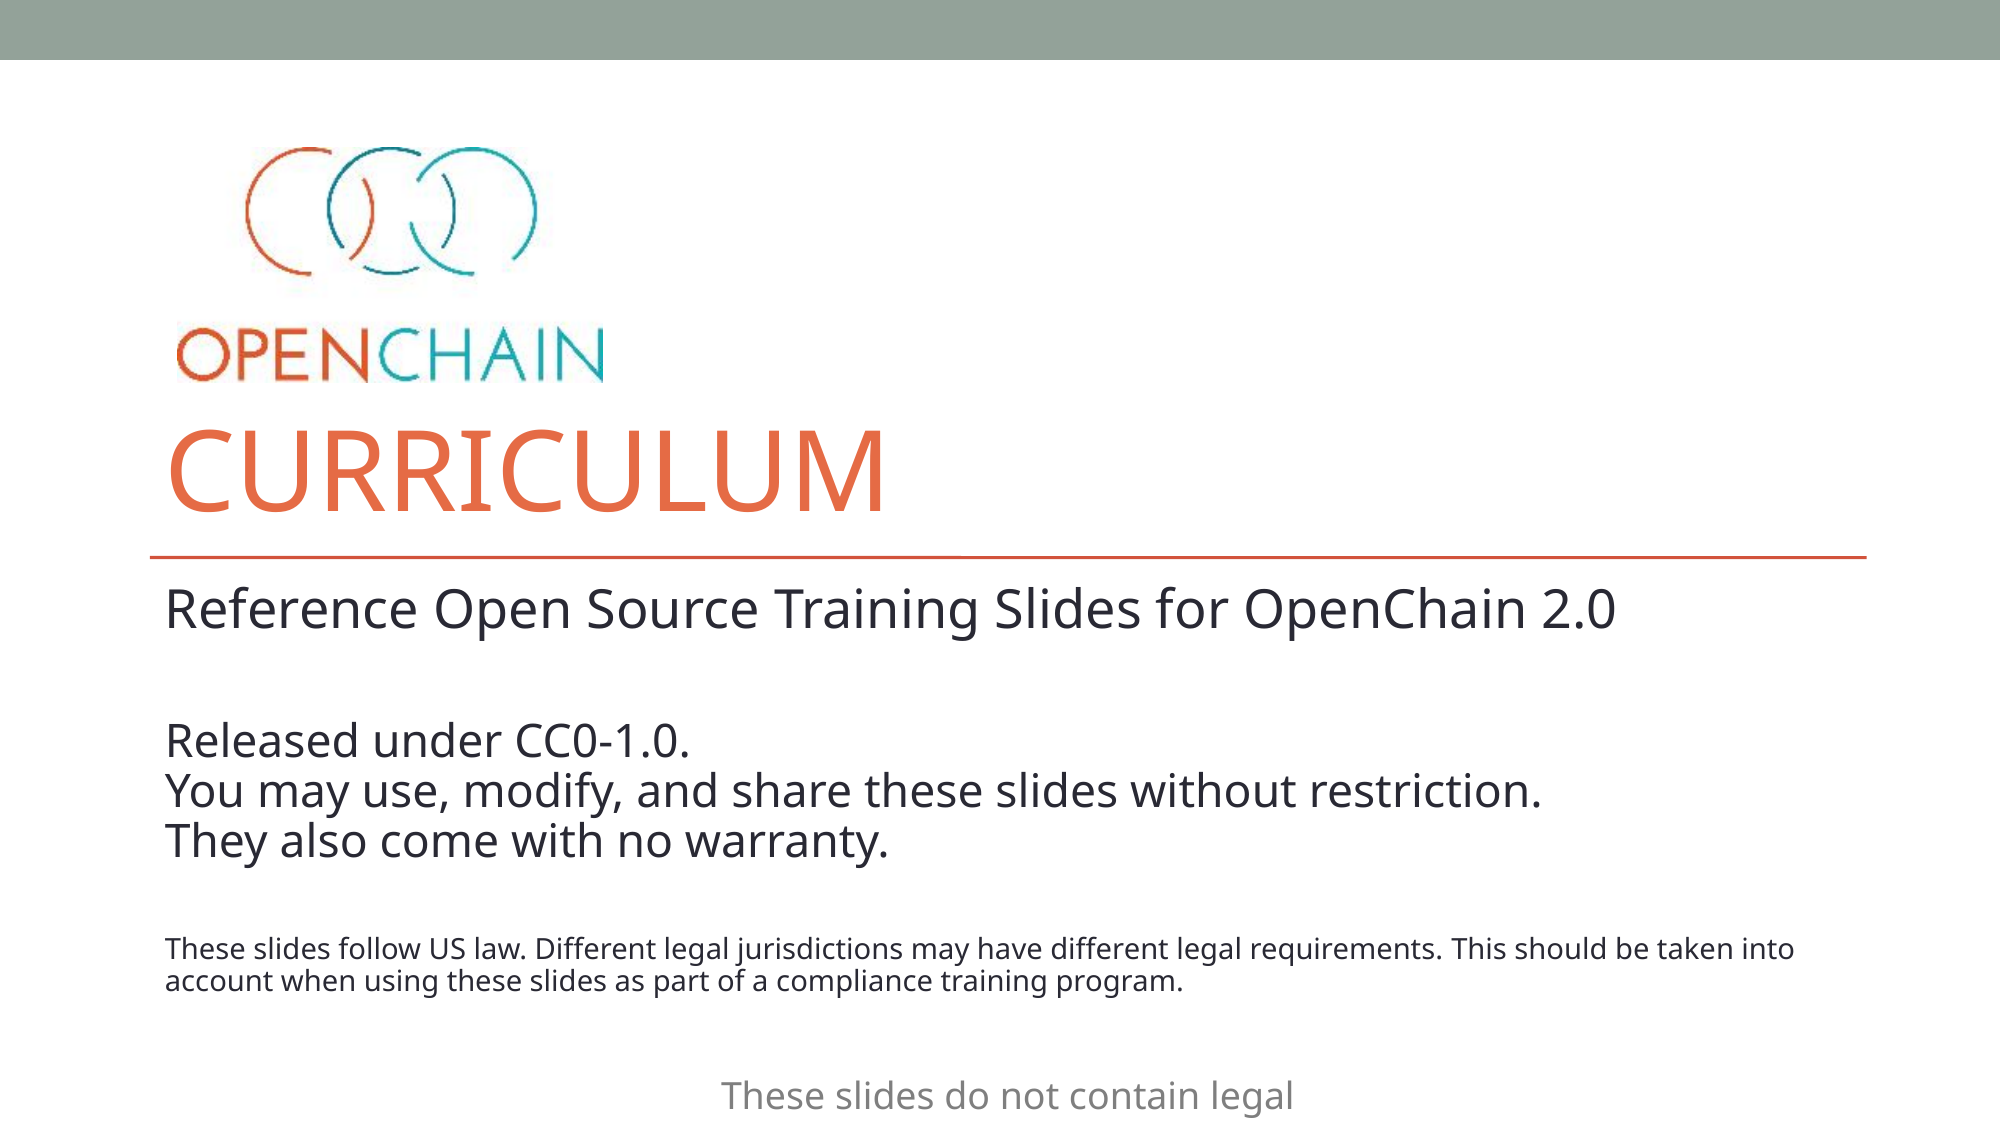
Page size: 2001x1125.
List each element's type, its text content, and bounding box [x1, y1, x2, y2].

text_box Reference Open Source Training Slides for OpenChain 2.0 Released under CC0-1.0. You may use, modify, and share these slides without restriction. They also come with no warranty. These slides follow US law. Different legal jurisdictions may have different legal requirements. This should be taken into account when using these slides as part of a compliance training program. [150, 575, 1866, 1031]
text_box CURRICULUM [150, 225, 1867, 541]
picture [177, 147, 603, 383]
